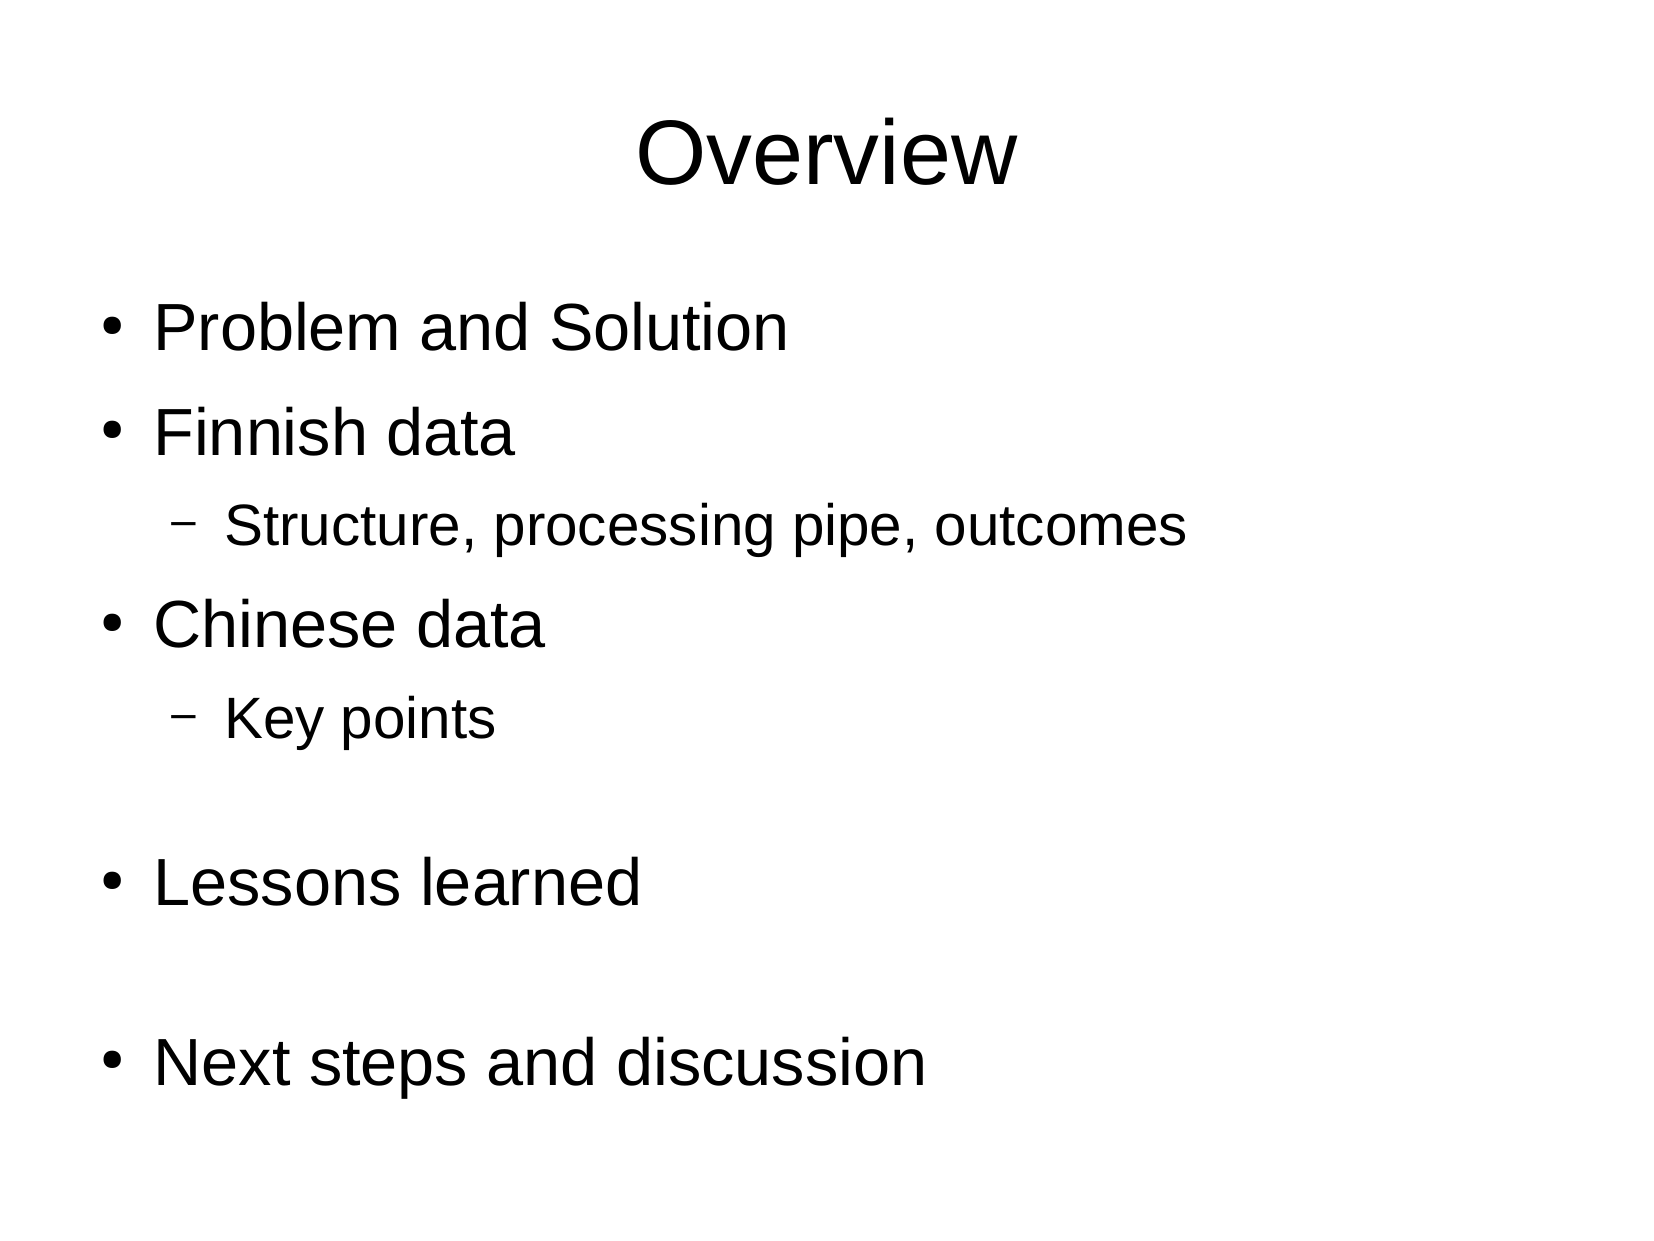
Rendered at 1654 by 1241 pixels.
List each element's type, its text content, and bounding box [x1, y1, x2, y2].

list Problem and Solution Finnish data Structure, processing pipe, outcomes Chinese data Key points Lessons learned Next steps and discussion [82, 290, 1571, 1241]
title Overview [82, 49, 1571, 257]
